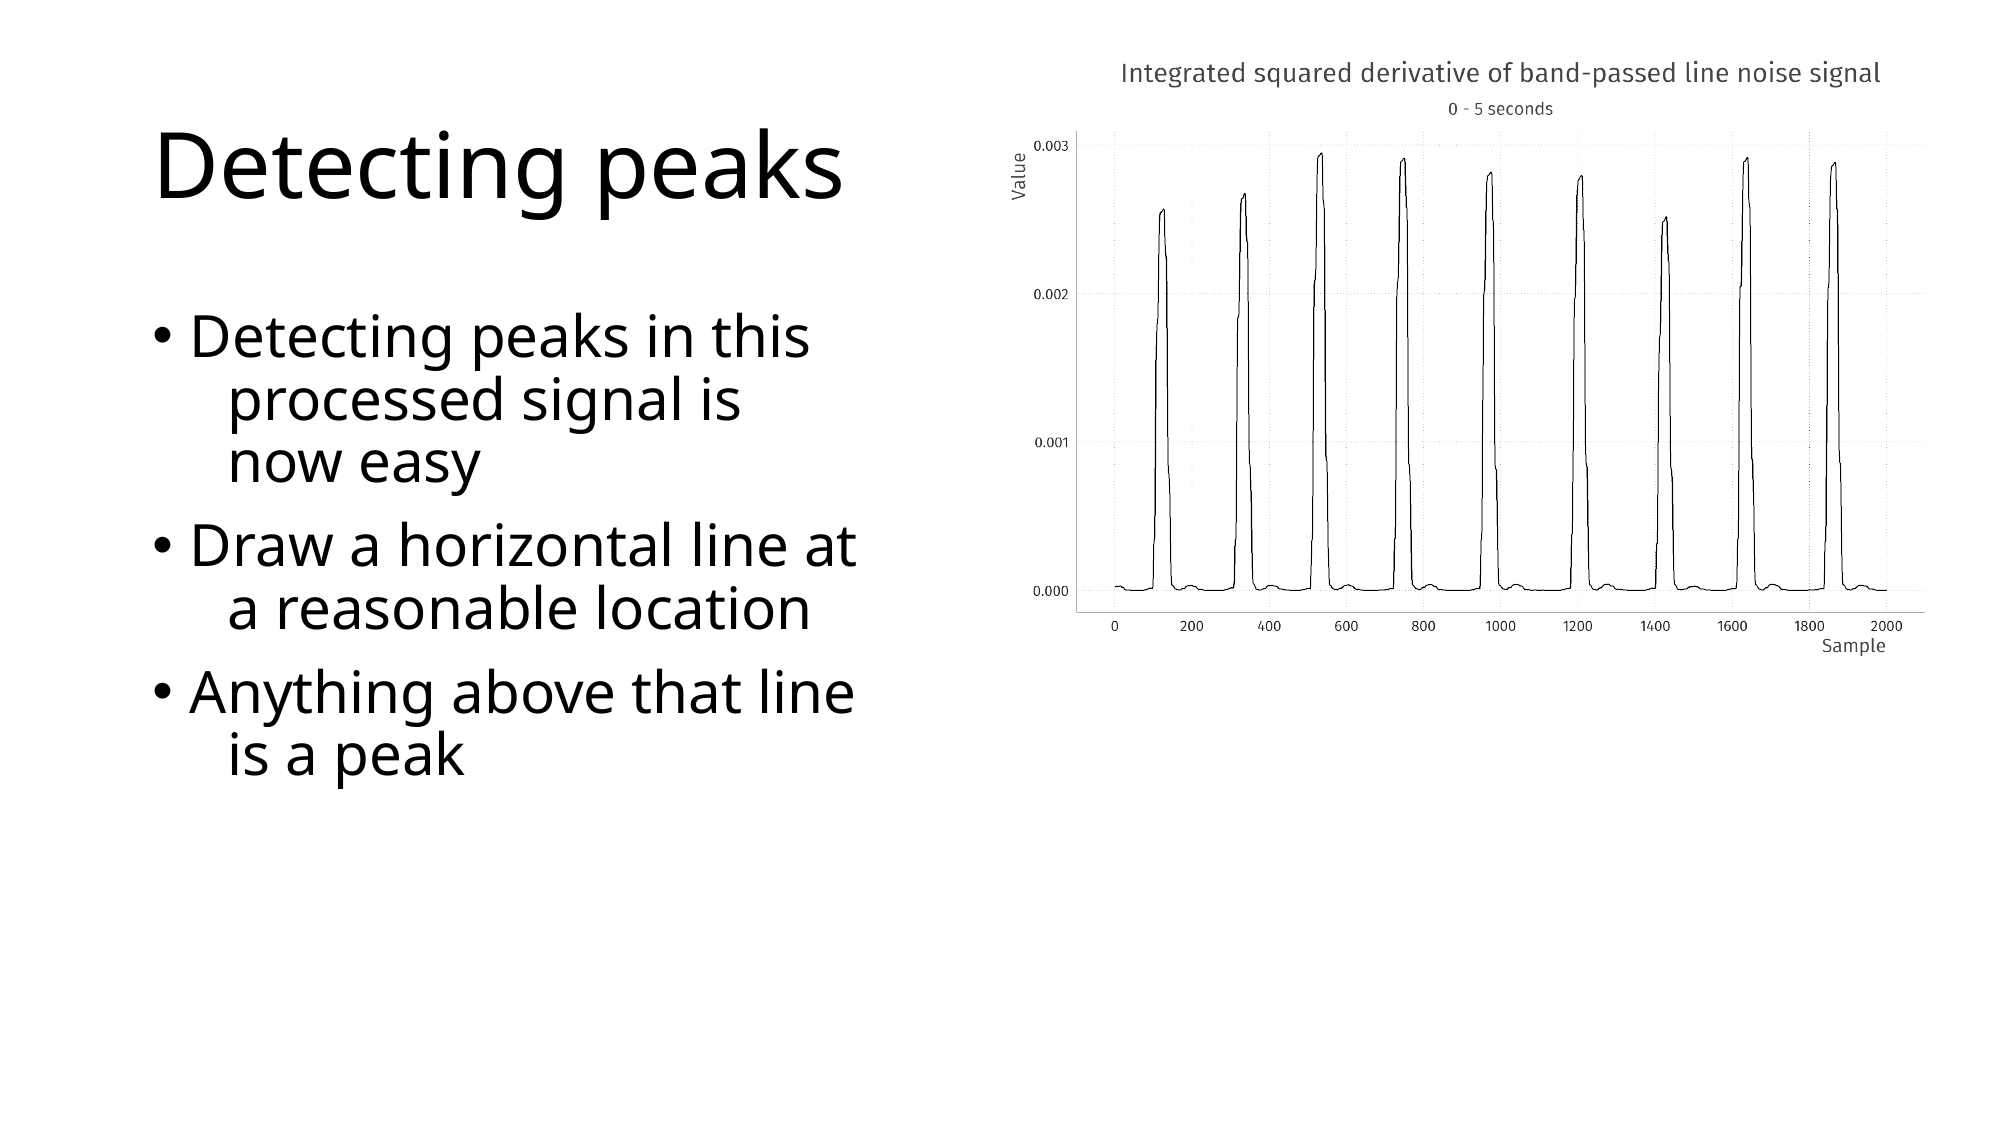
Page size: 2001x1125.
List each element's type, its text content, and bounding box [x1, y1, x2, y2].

list Detecting peaks in this processed signal is now easy Draw a horizontal line at a reasonable location Anything above that line is a peak [137, 299, 879, 1014]
picture [990, 39, 1946, 677]
title Detecting peaks [137, 59, 990, 278]
